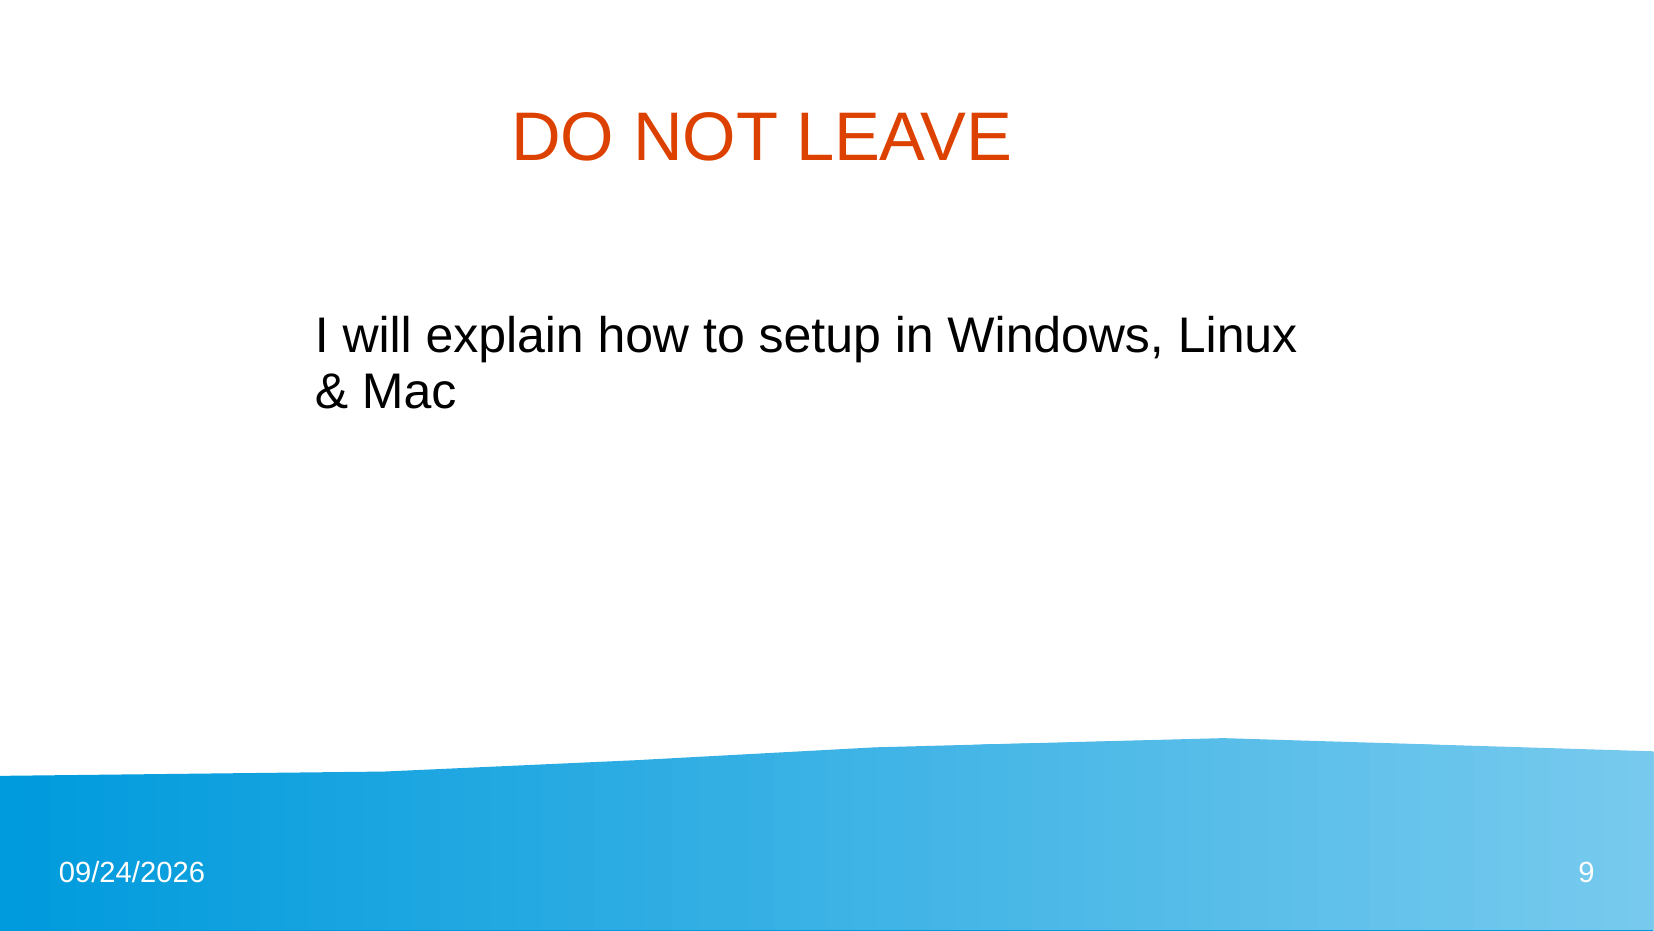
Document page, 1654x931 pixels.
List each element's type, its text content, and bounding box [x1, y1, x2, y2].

text_box I will explain how to setup in Windows, Linux & Mac [300, 300, 1351, 451]
title DO NOT LEAVE [23, 47, 1501, 226]
